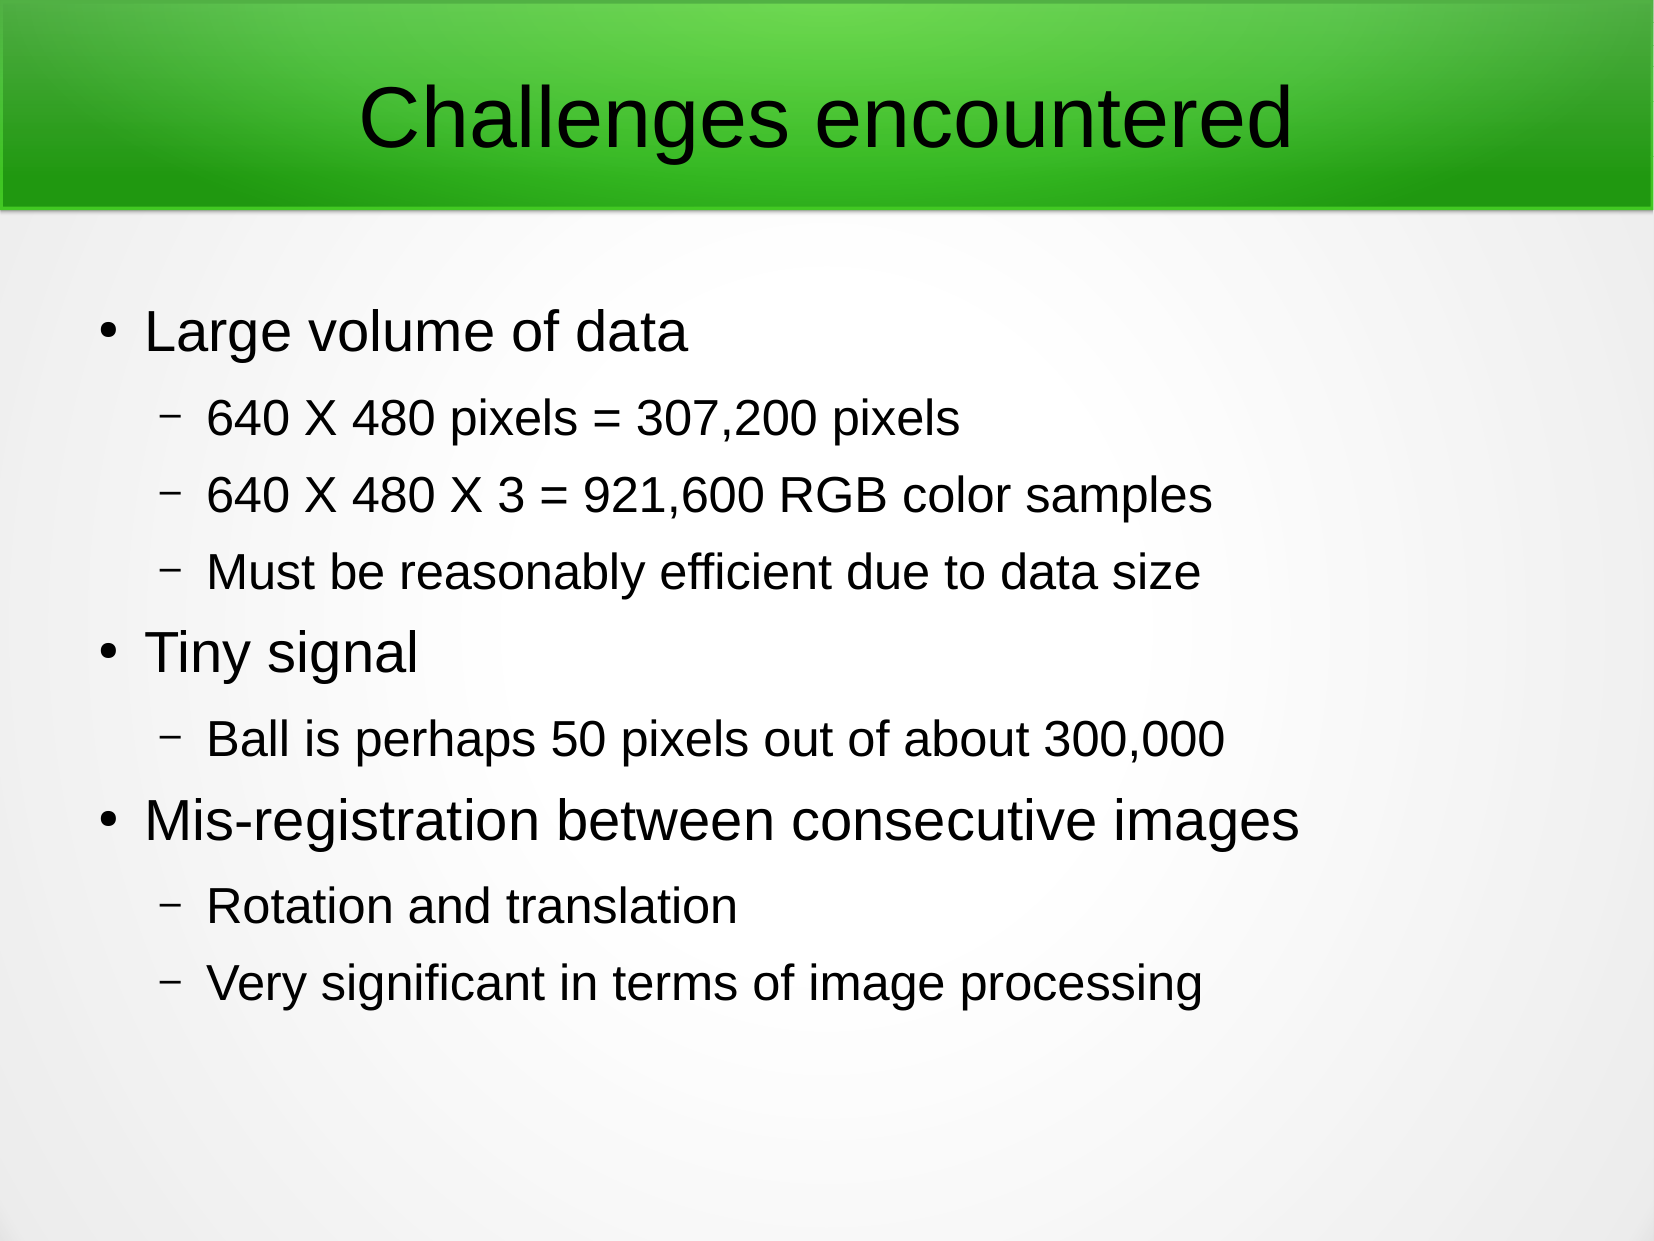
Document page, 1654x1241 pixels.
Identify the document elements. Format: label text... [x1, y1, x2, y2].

list Large volume of data 640 X 480 pixels = 307,200 pixels 640 X 480 X 3 = 921,600 RGB color samples Must be reasonably efficient due to data size Tiny signal Ball is perhaps 50 pixels out of about 300,000 Mis-registration between consecutive images Rotation and translation Very significant in terms of image processing [82, 299, 1571, 1019]
title Challenges encountered [82, 47, 1571, 189]
